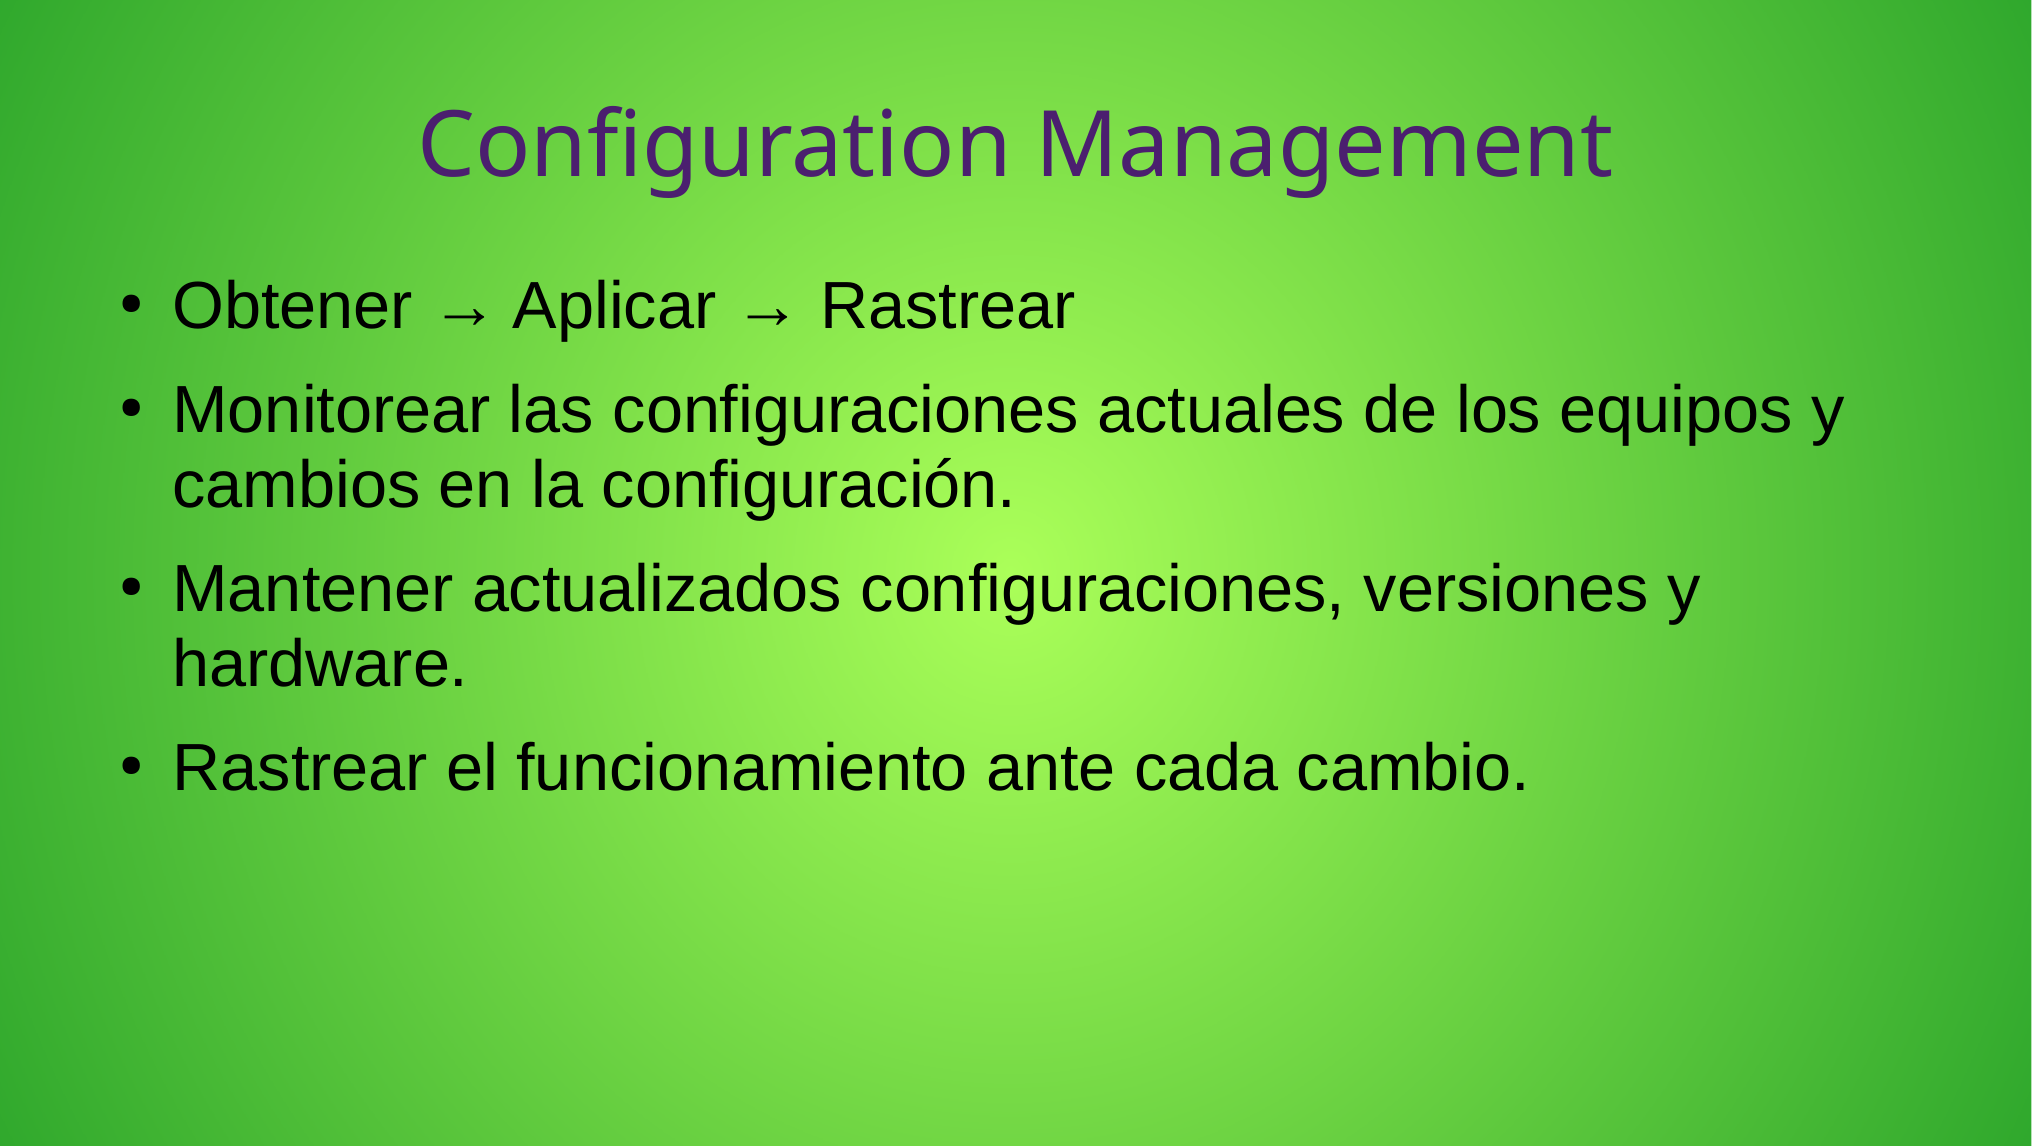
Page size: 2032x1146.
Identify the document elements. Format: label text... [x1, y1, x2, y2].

title Configuration Management [101, 45, 1930, 237]
picture [0, 0, 2032, 1146]
list Obtener → Aplicar → Rastrear Monitorear las configuraciones actuales de los equipos y cambios en la configuración. Mantener actualizados configuraciones, versiones y hardware. Rastrear el funcionamiento ante cada cambio. [101, 268, 1930, 1025]
